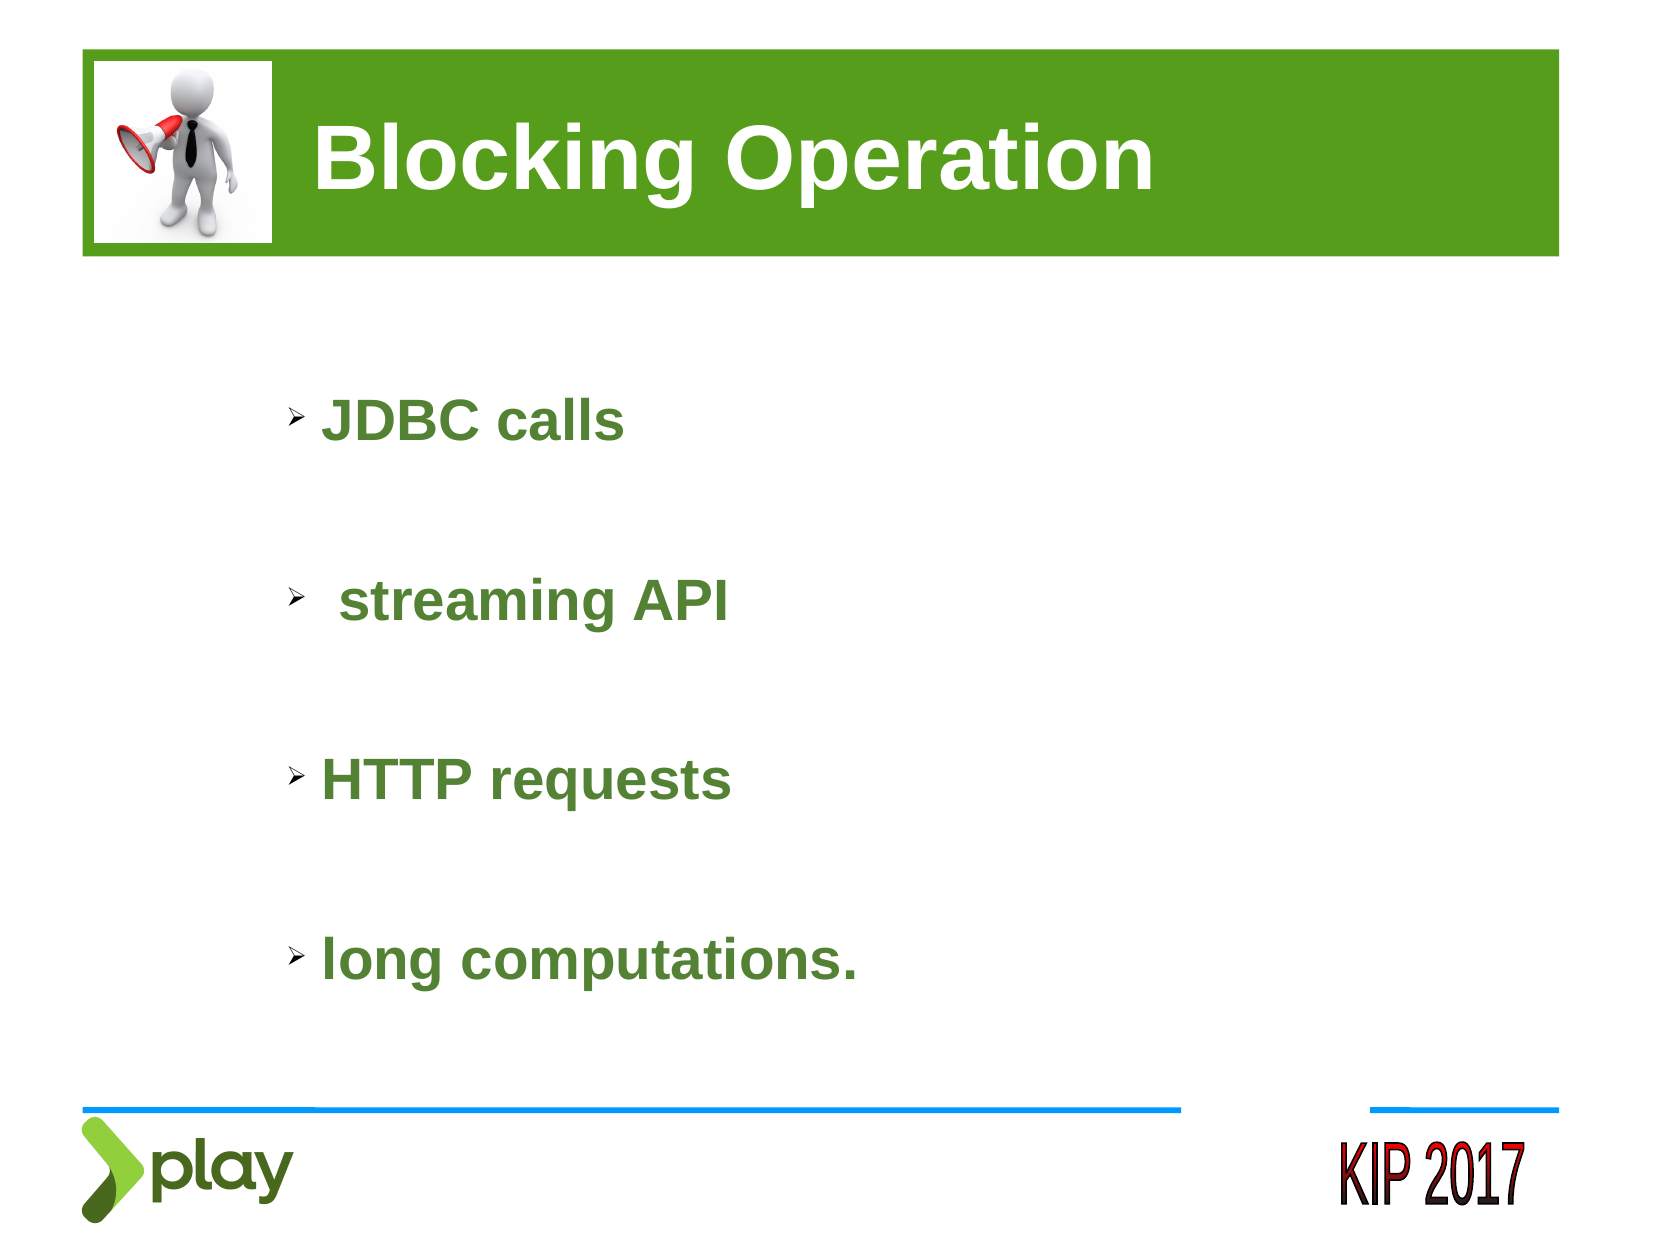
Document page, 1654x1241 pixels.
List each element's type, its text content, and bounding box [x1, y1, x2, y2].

picture [94, 61, 272, 243]
text_box JDBC calls streaming API HTTP requests long computations. [129, 307, 1536, 1073]
picture [68, 1111, 302, 1229]
title Blocking Operation [82, 49, 1560, 257]
